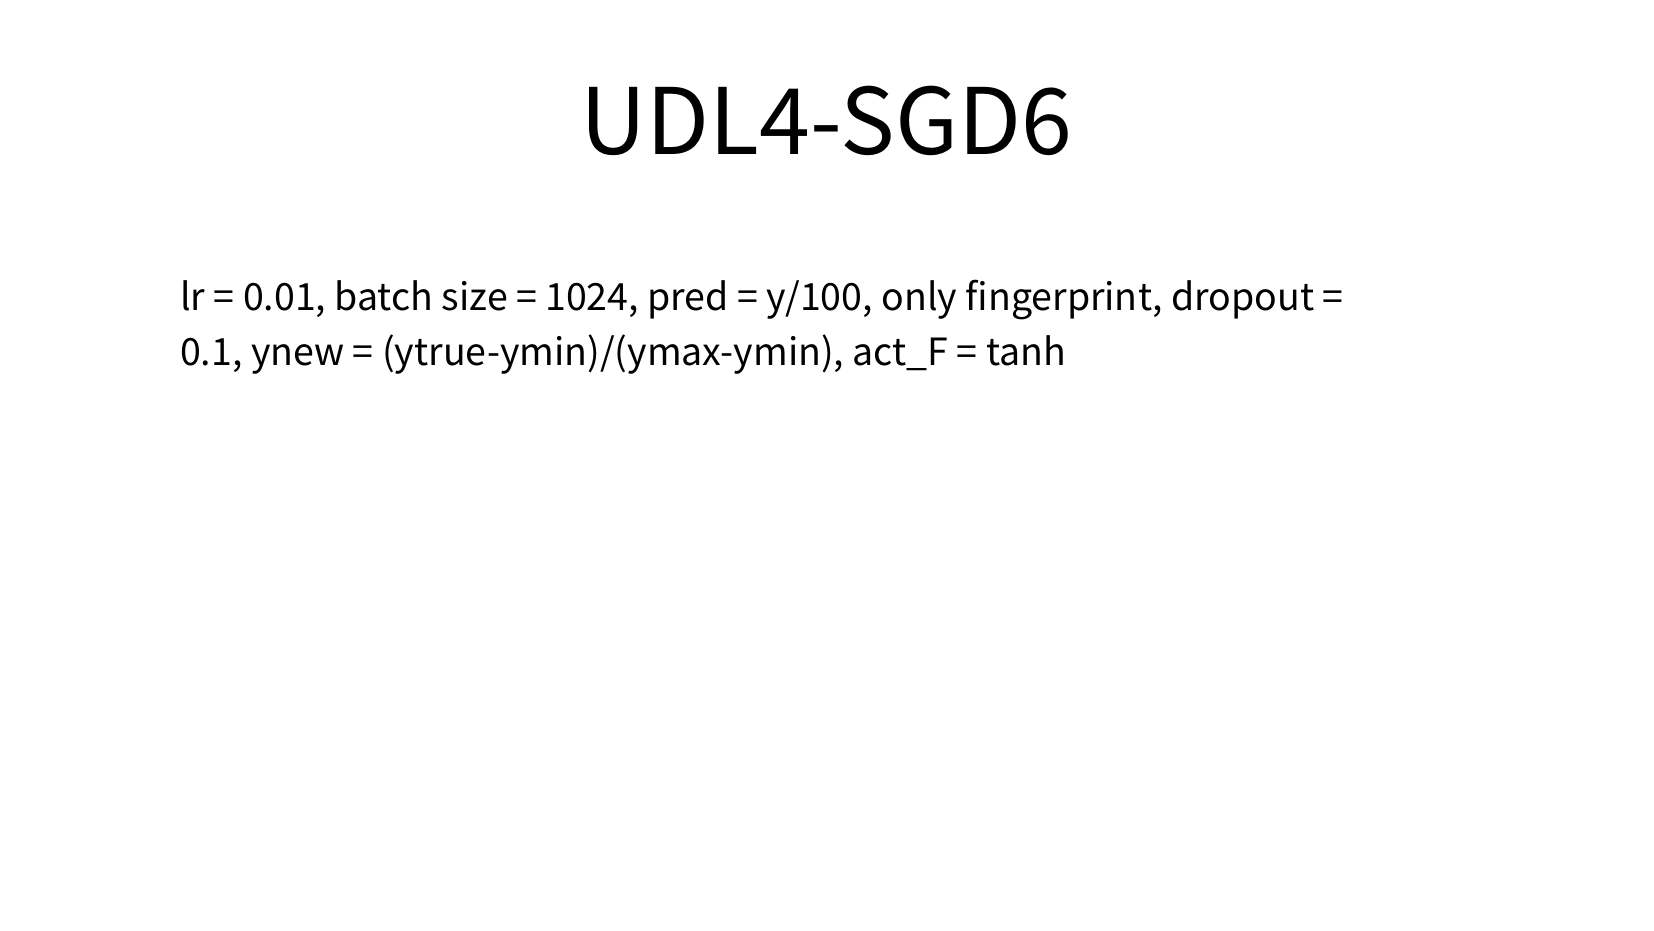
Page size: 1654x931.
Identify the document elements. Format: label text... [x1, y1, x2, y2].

text_box lr = 0.01, batch size = 1024, pred = y/100, only fingerprint, dropout = 0.1, ynew = (ytrue-ymin)/(ymax-ymin), act_F = tanh [165, 259, 1394, 384]
title UDL4-SGD6 [82, 37, 1571, 193]
